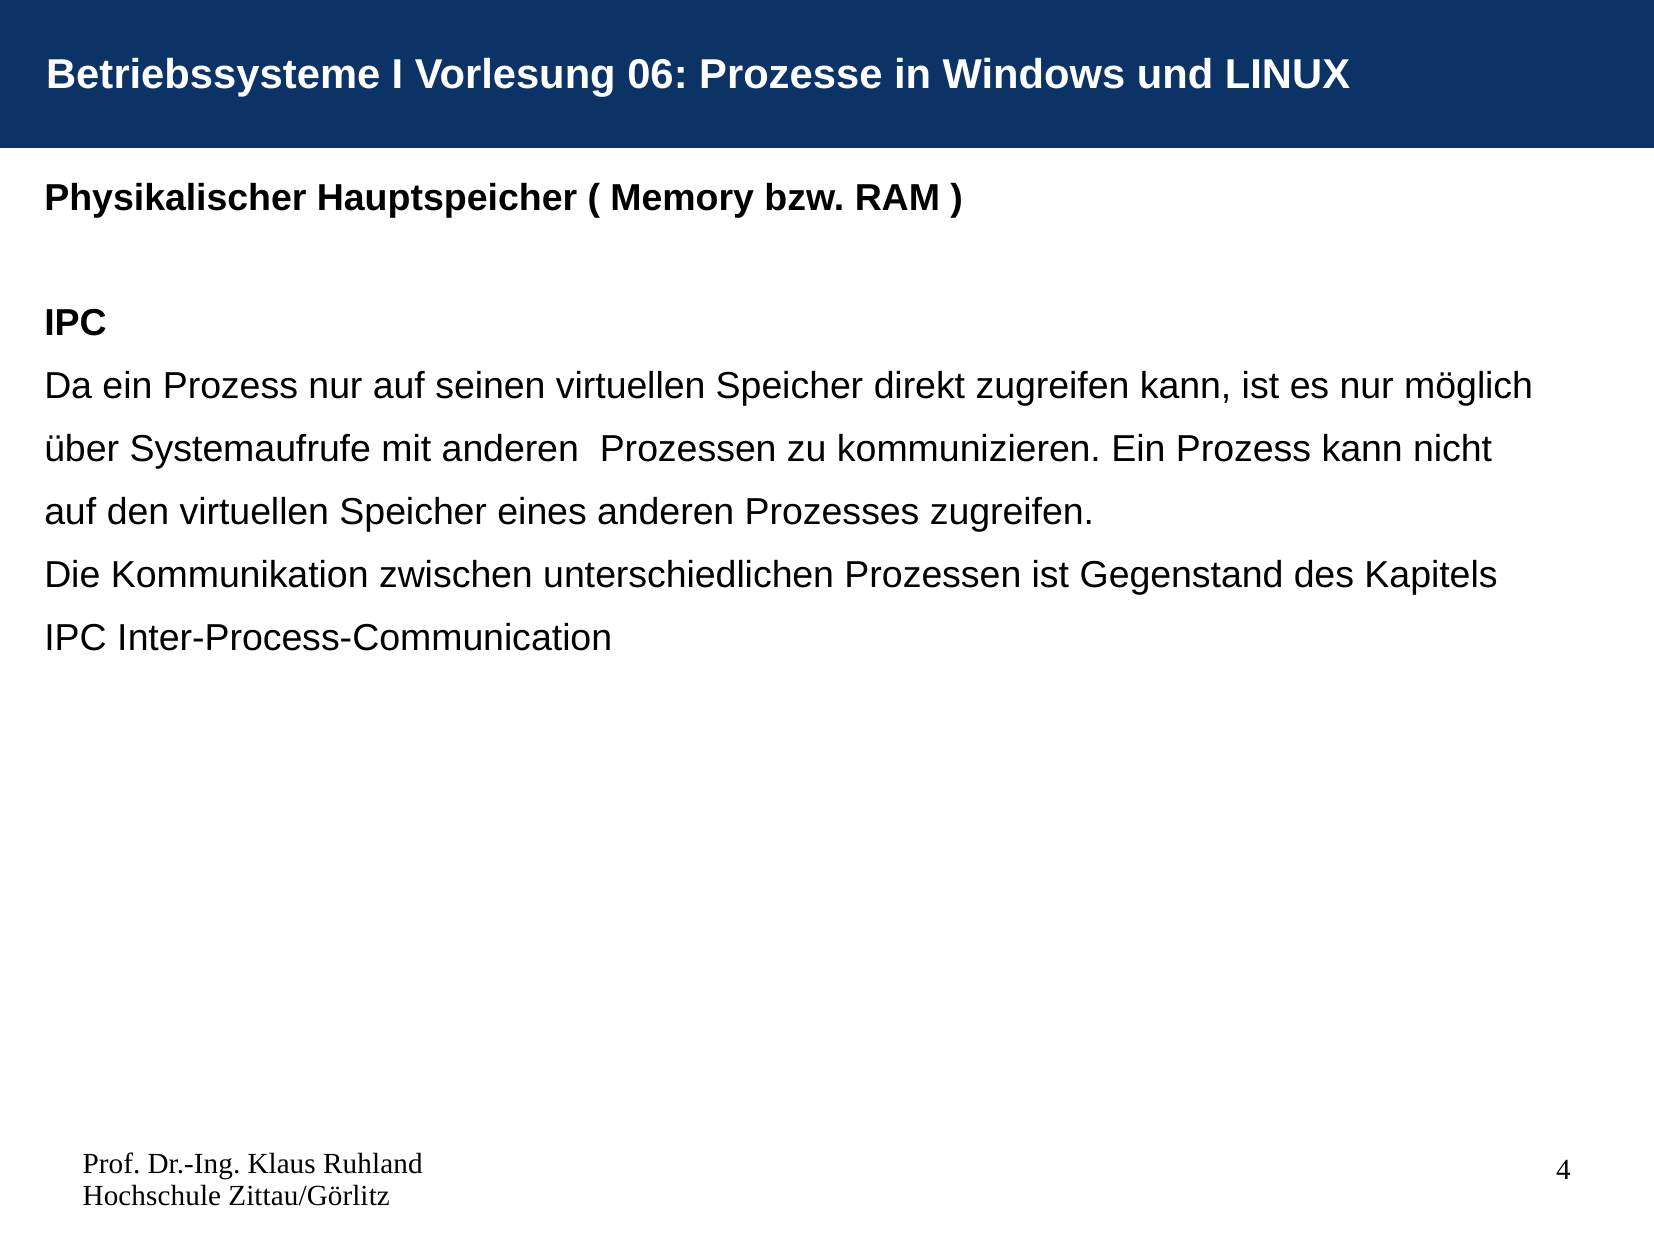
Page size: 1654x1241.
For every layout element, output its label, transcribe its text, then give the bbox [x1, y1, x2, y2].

text_box Physikalischer Hauptspeicher ( Memory bzw. RAM ) IPC Da ein Prozess nur auf seinen virtuellen Speicher direkt zugreifen kann, ist es nur möglich über Systemaufrufe mit anderen Prozessen zu kommunizieren. Ein Prozess kann nicht auf den virtuellen Speicher eines anderen Prozesses zugreifen. Die Kommunikation zwischen unterschiedlichen Prozessen ist Gegenstand des Kapitels IPC Inter-Process-Communication [29, 147, 1565, 1121]
